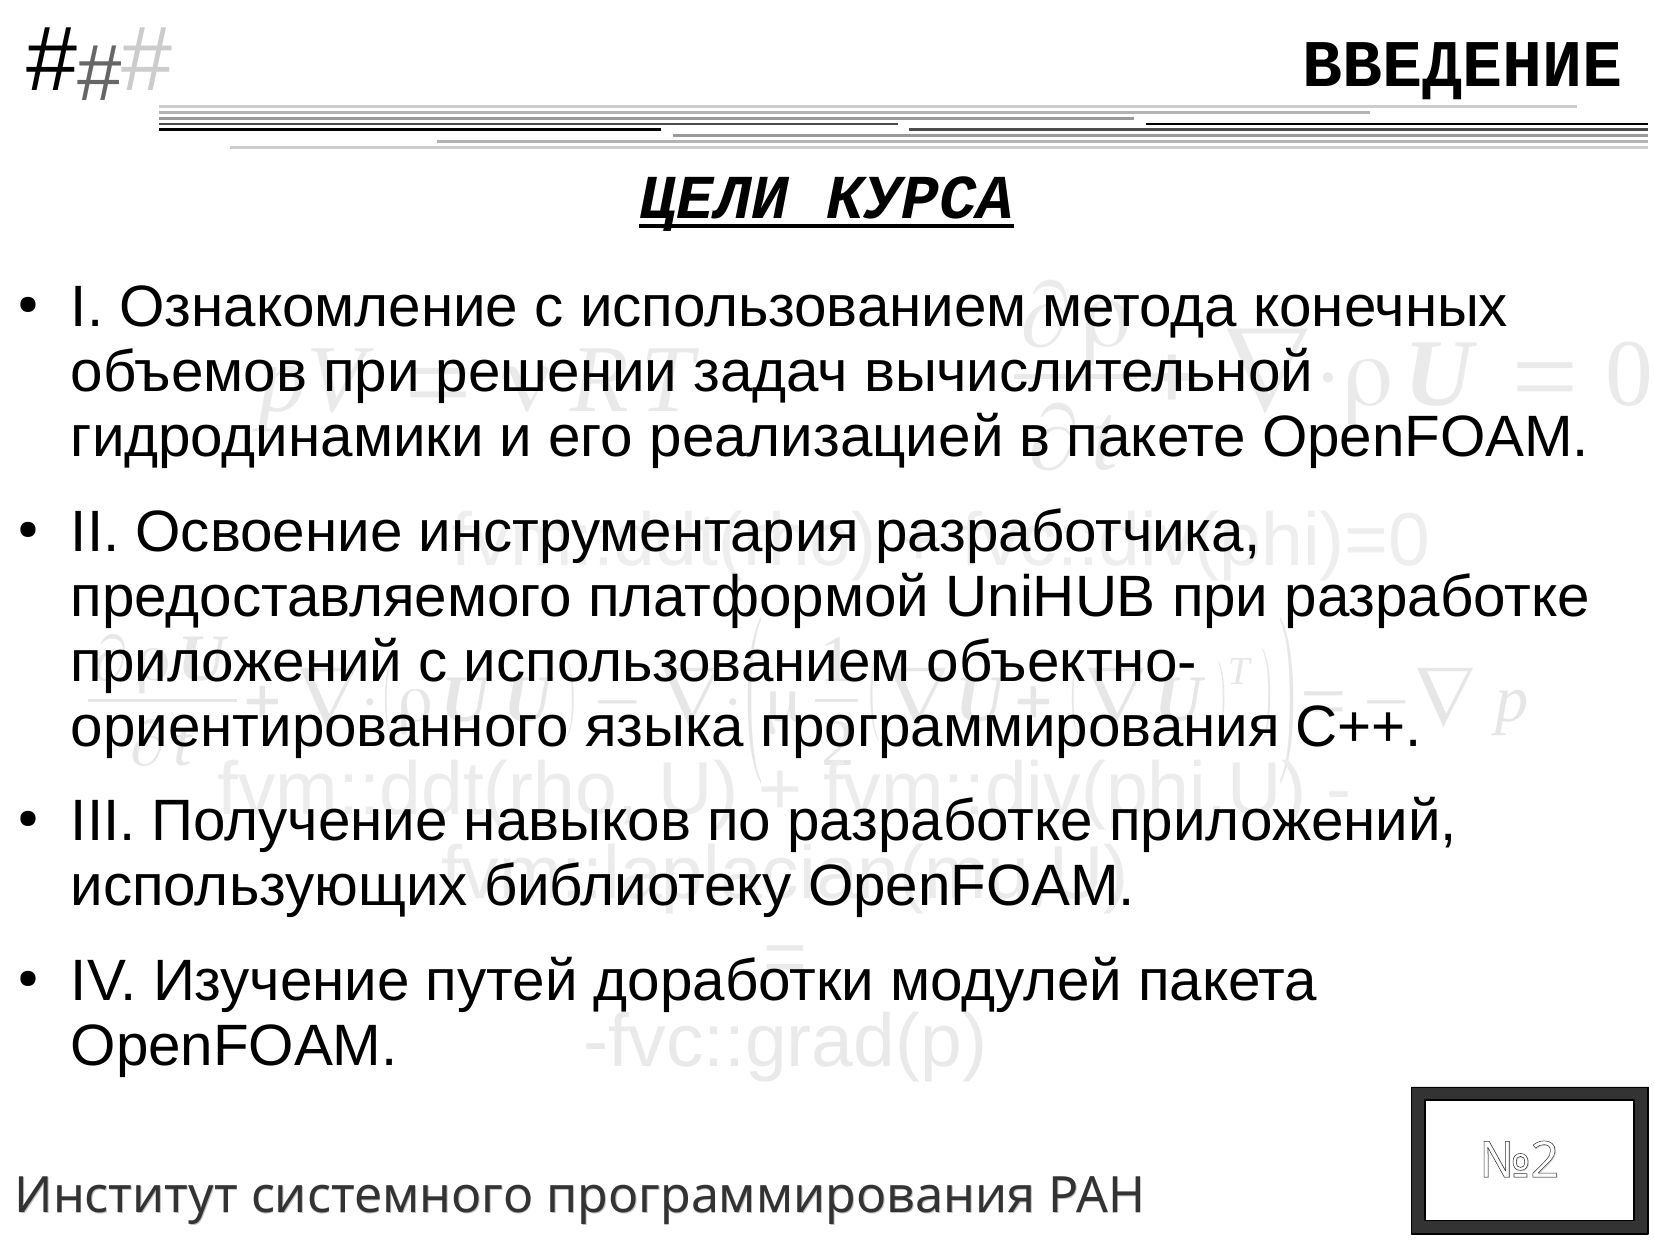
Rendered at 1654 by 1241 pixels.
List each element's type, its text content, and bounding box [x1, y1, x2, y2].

title ЦЕЛИ КУРСА [0, 147, 1654, 257]
list I. Ознакомление с использованием метода конечных объемов при решении задач вычислительной гидродинамики и его реализацией в пакете OpenFOAM. II. Освоение инструментария разработчика, предоставляемого платформой UniHUB при разработке приложений с использованием объектно-ориентированного языка программирования C++. III. Получение навыков по разработке приложений, использующих библиотеку OpenFOAM. IV. Изучение путей доработки модулей пакета OpenFOAM. [0, 274, 1654, 1093]
